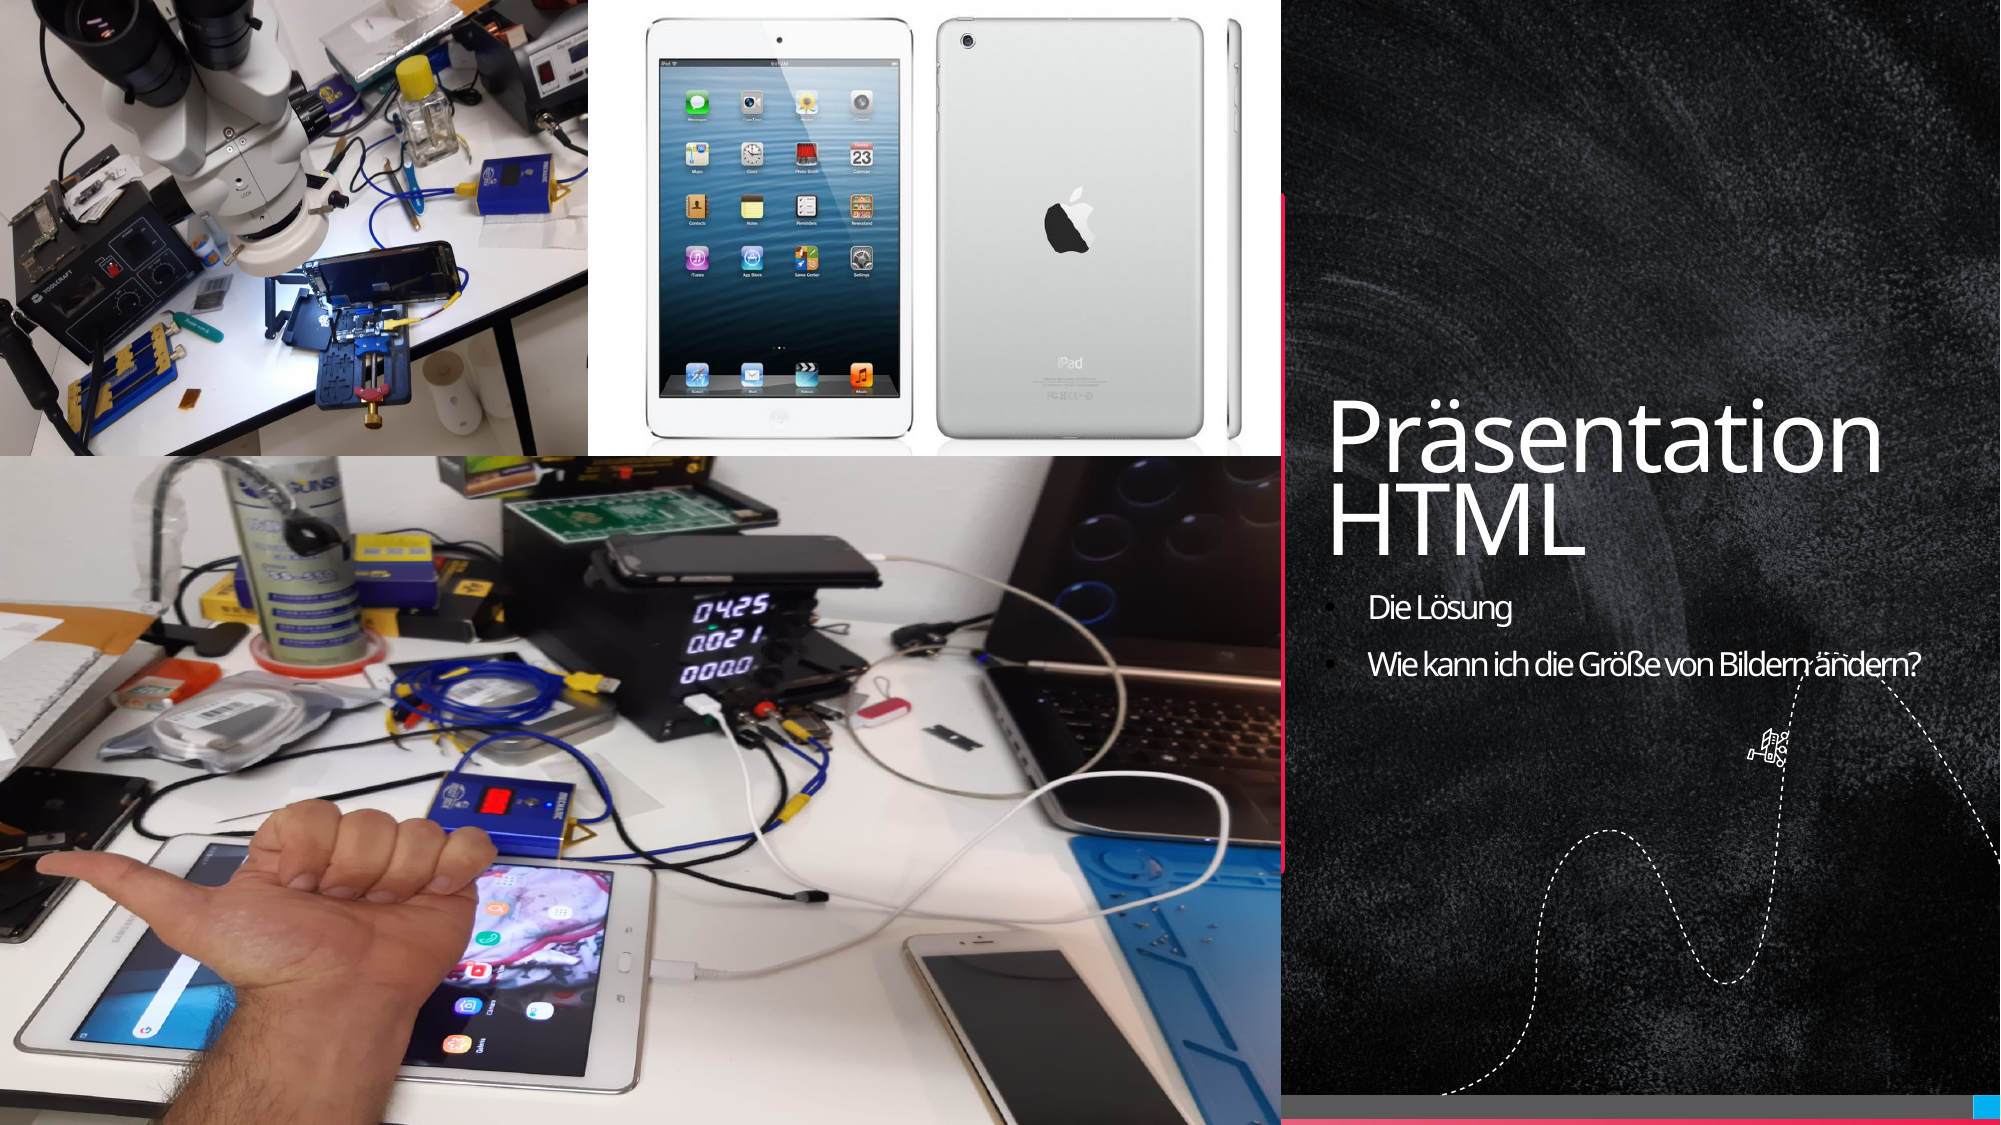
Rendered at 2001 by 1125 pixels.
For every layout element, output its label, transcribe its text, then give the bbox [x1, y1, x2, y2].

subtitle Die Lösung Wie kann ich die Größe von Bildern ändern? [1324, 590, 1941, 894]
title Präsentation HTML [1324, 321, 1942, 576]
picture [0, 0, 1281, 1125]
text_box [1746, 728, 1789, 768]
